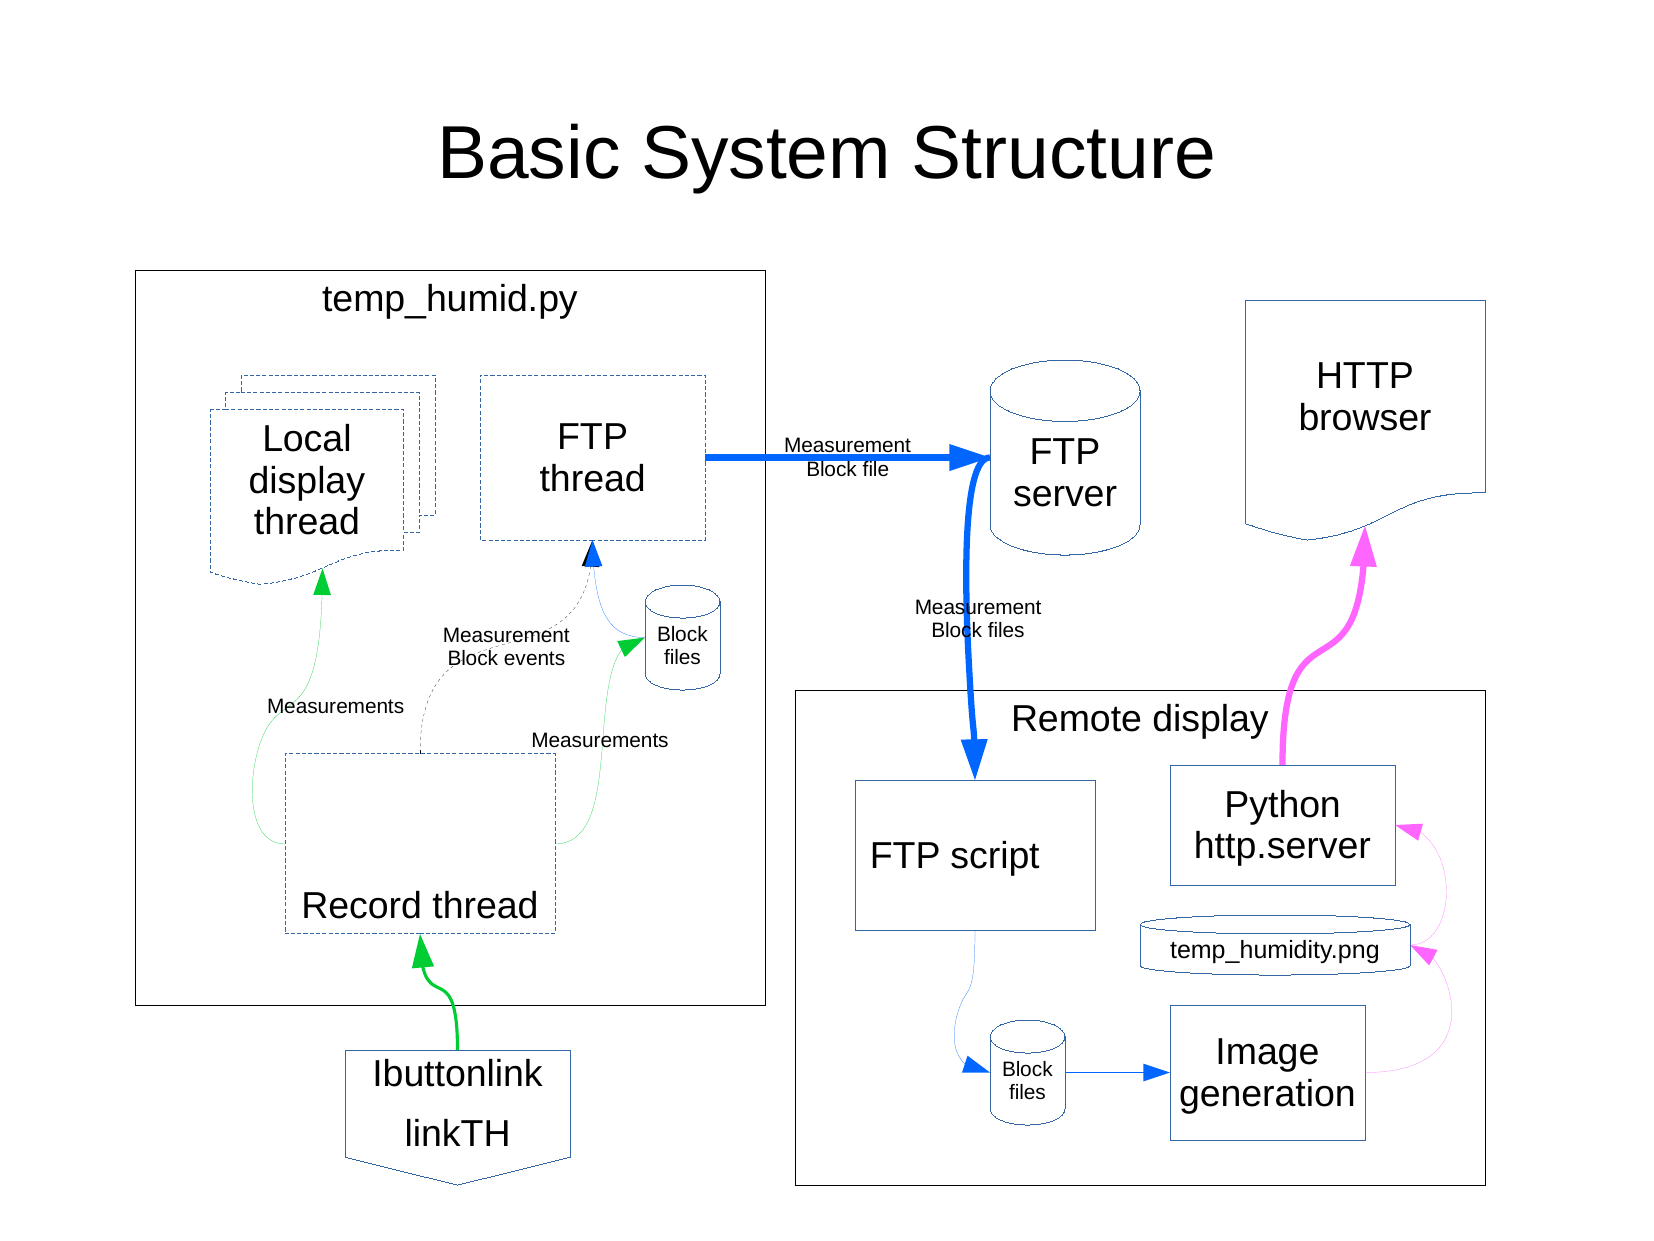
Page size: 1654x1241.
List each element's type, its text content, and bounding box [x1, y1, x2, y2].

text_box Remote display [955, 690, 1451, 1072]
text_box Record thread [285, 753, 556, 934]
text_box Remote display [795, 690, 1486, 1186]
text_box Image generation [1170, 1005, 1366, 1141]
text_box FTP thread [480, 375, 706, 541]
text_box Local display thread [210, 375, 436, 585]
text_box temp_humid.py [421, 461, 766, 1006]
text_box FTP server [990, 360, 1141, 556]
text_box Block files [645, 585, 721, 691]
title Basic System Structure [82, 49, 1571, 257]
text_box FTP script [855, 780, 1096, 931]
text_box HTTP browser [1245, 300, 1486, 541]
text_box Python http.server [1170, 765, 1396, 886]
text_box temp_humid.py [135, 270, 766, 1006]
text_box temp_humidity.png [1140, 915, 1411, 976]
text_box Block files [990, 1020, 1066, 1126]
text_box Ibuttonlink linkTH [345, 1050, 571, 1186]
